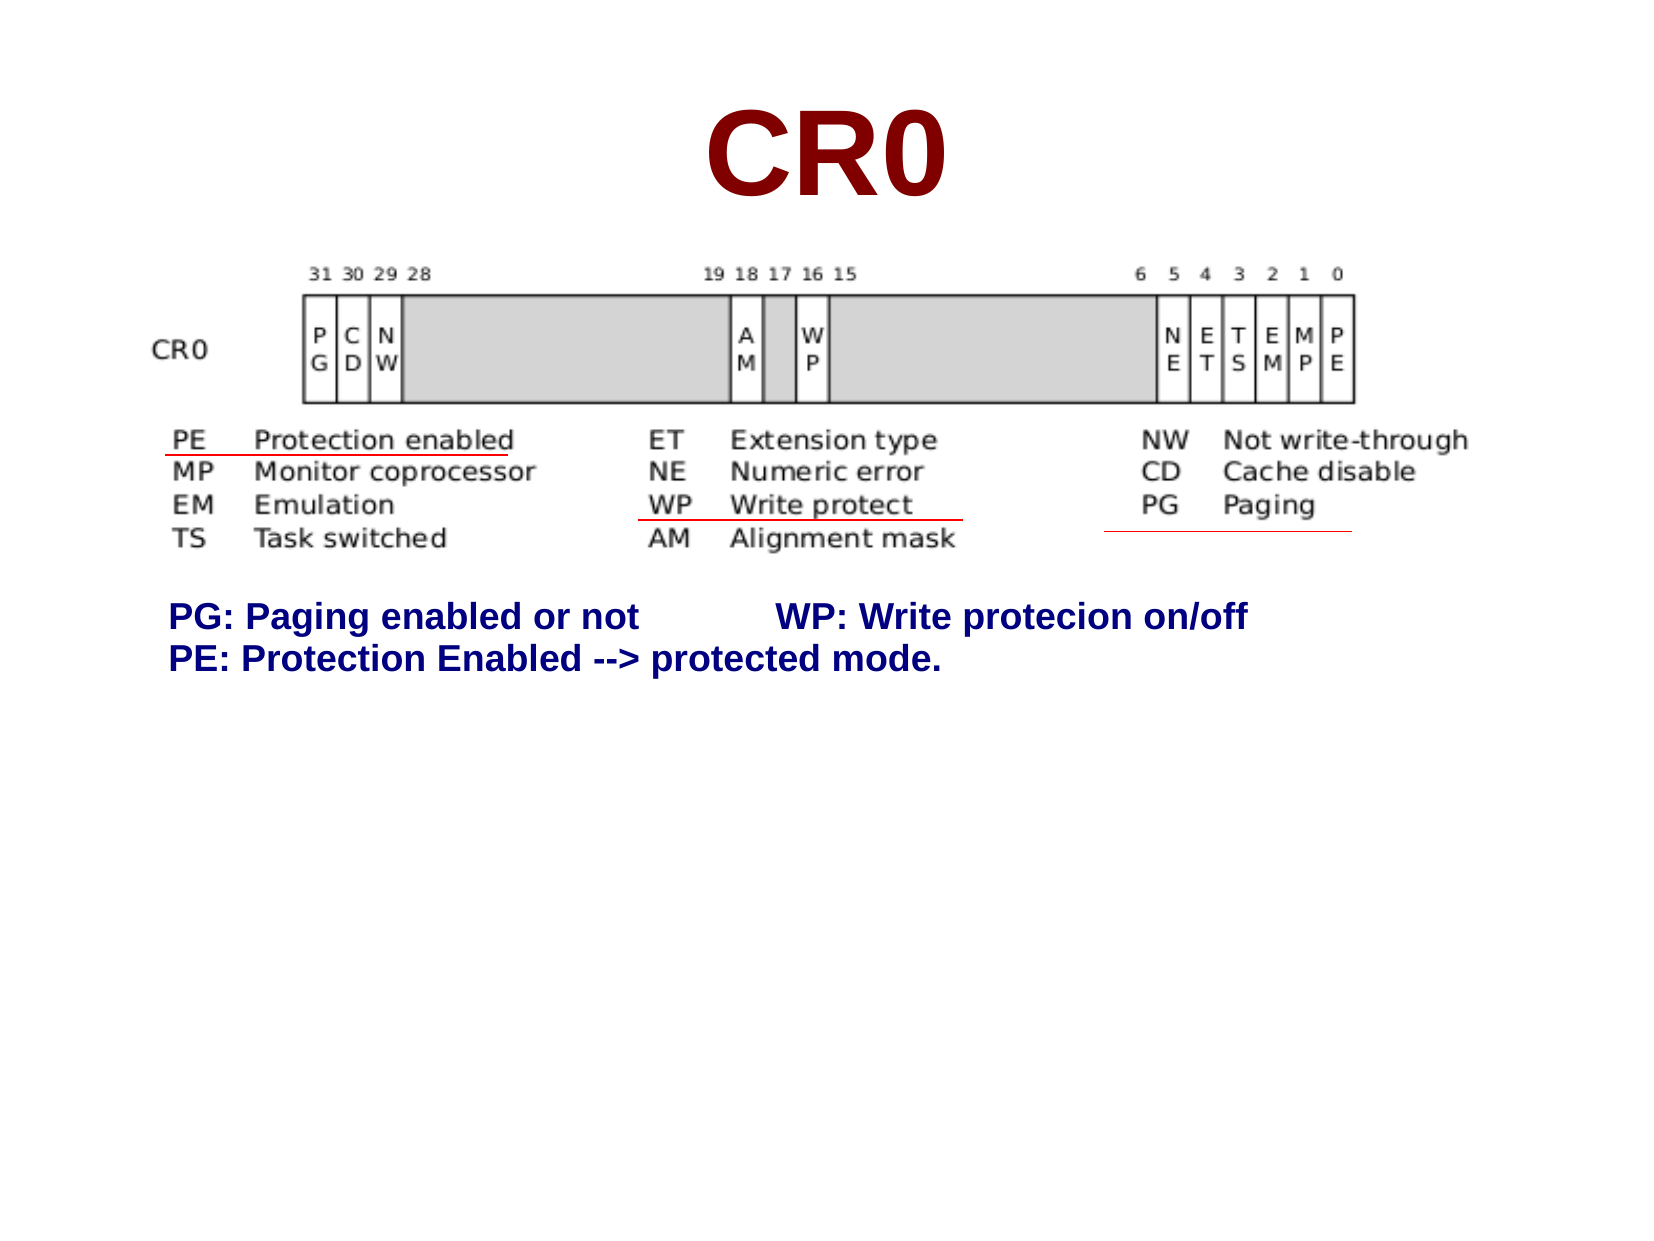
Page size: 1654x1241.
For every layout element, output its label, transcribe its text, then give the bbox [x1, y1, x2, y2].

title CR0 [82, 49, 1571, 257]
text_box PG: Paging enabled or not WP: Write protecion on/off PE: Protection Enabled --> protected mode. [153, 588, 1418, 688]
picture [95, 224, 1536, 589]
